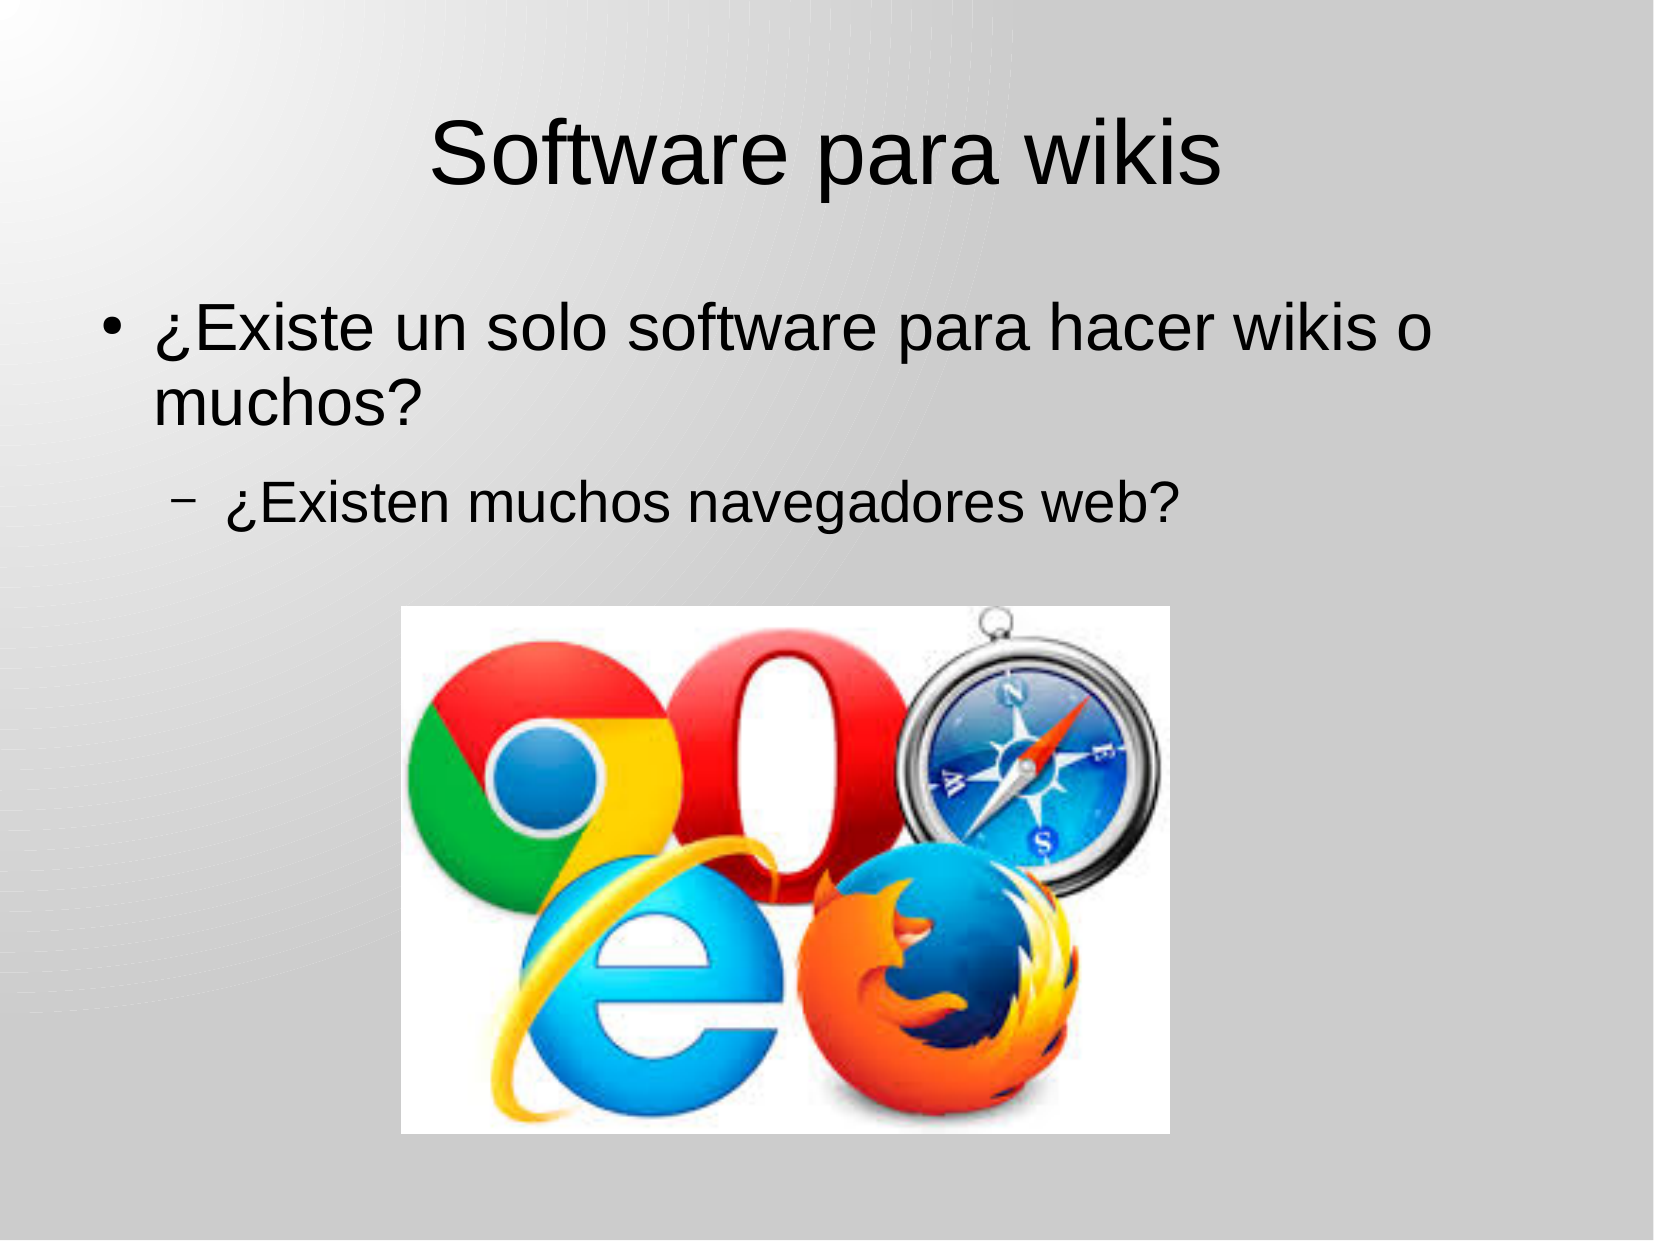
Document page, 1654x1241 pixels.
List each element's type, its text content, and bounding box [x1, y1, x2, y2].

list ¿Existe un solo software para hacer wikis o muchos? ¿Existen muchos navegadores web? [82, 290, 1538, 1109]
picture [401, 606, 1170, 1134]
title Software para wikis [82, 49, 1571, 257]
